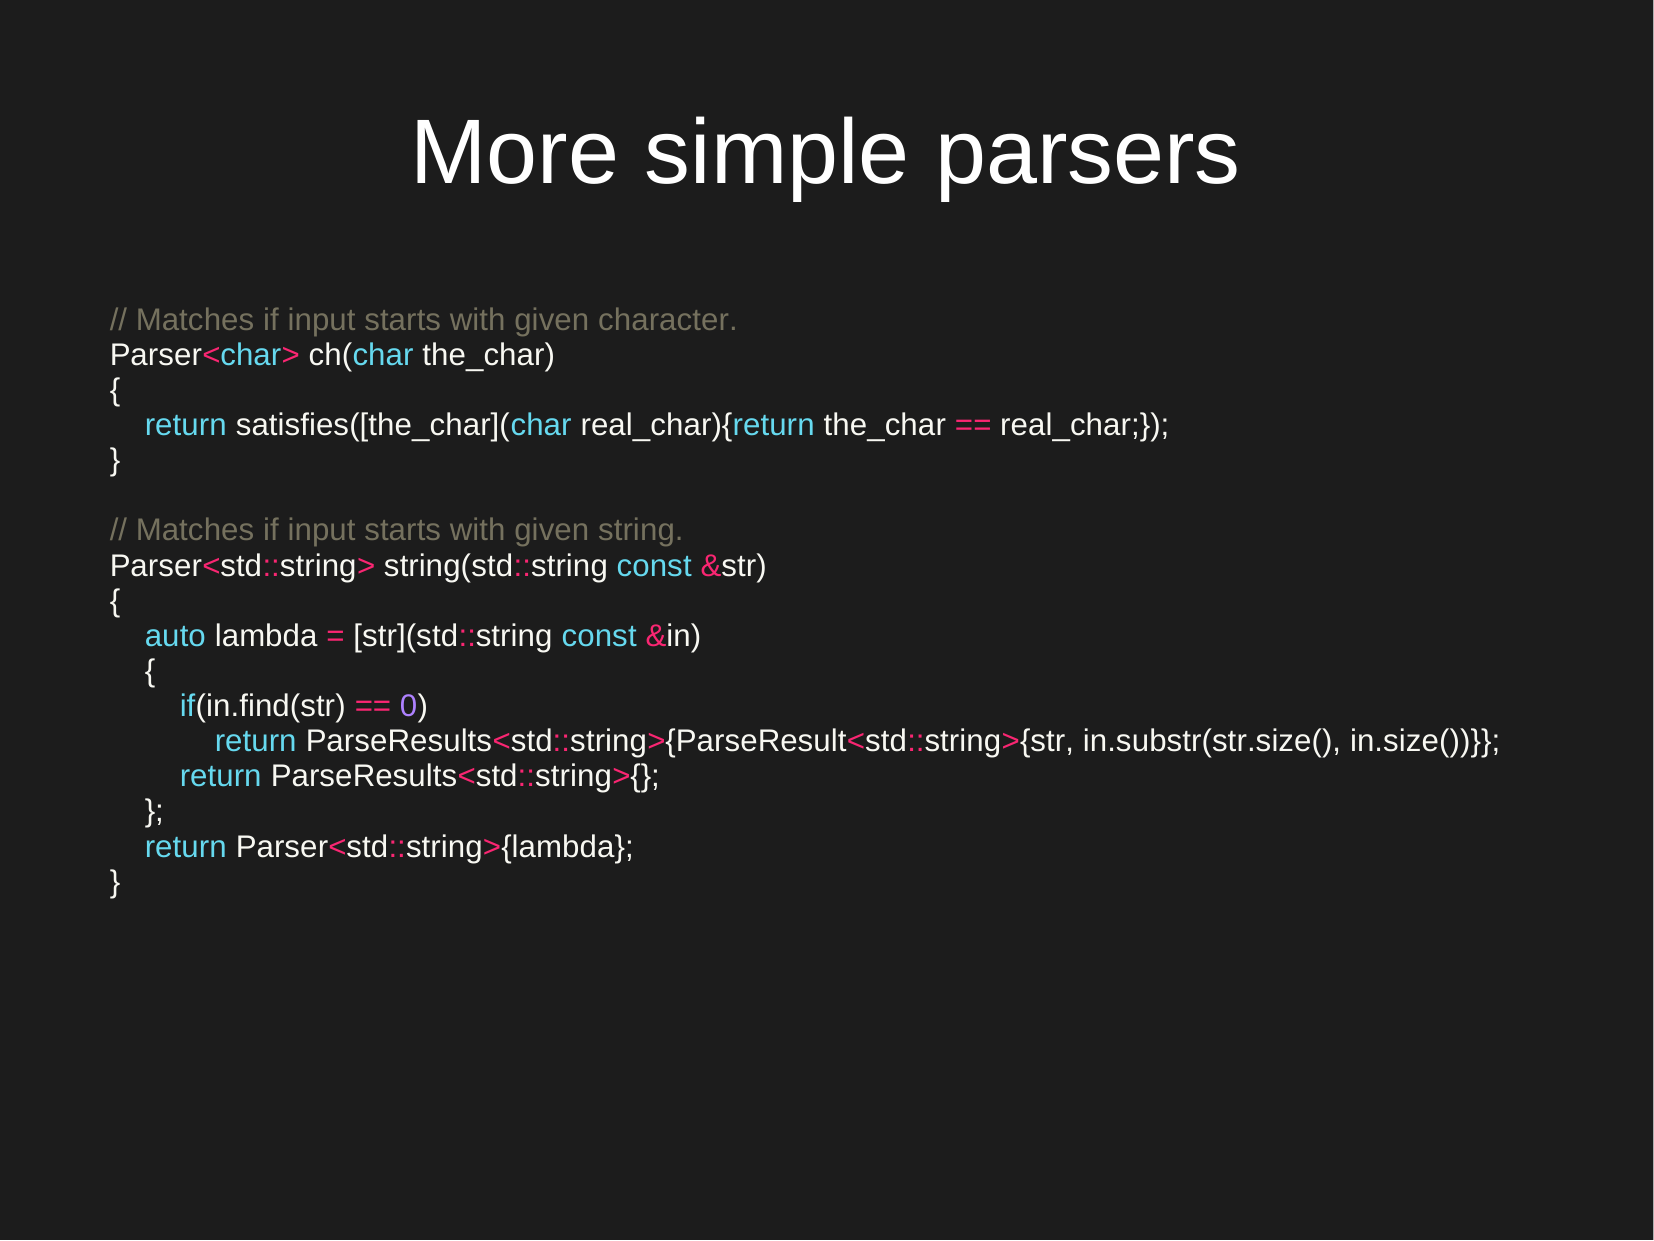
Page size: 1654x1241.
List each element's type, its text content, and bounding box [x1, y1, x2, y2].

text_box // Matches if input starts with given character. Parser<char> ch(char the_char) { return satisfies([the_char](char real_char){return the_char == real_char;}); } // Matches if input starts with given string. Parser<std::string> string(std::string const &str) { auto lambda = [str](std::string const &in) { if(in.find(str) == 0) return ParseResults<std::string>{ParseResult<std::string>{str, in.substr(str.size(), in.size())}}; return ParseResults<std::string>{}; }; return Parser<std::string>{lambda}; } [60, 294, 1591, 1201]
title More simple parsers [82, 49, 1571, 256]
